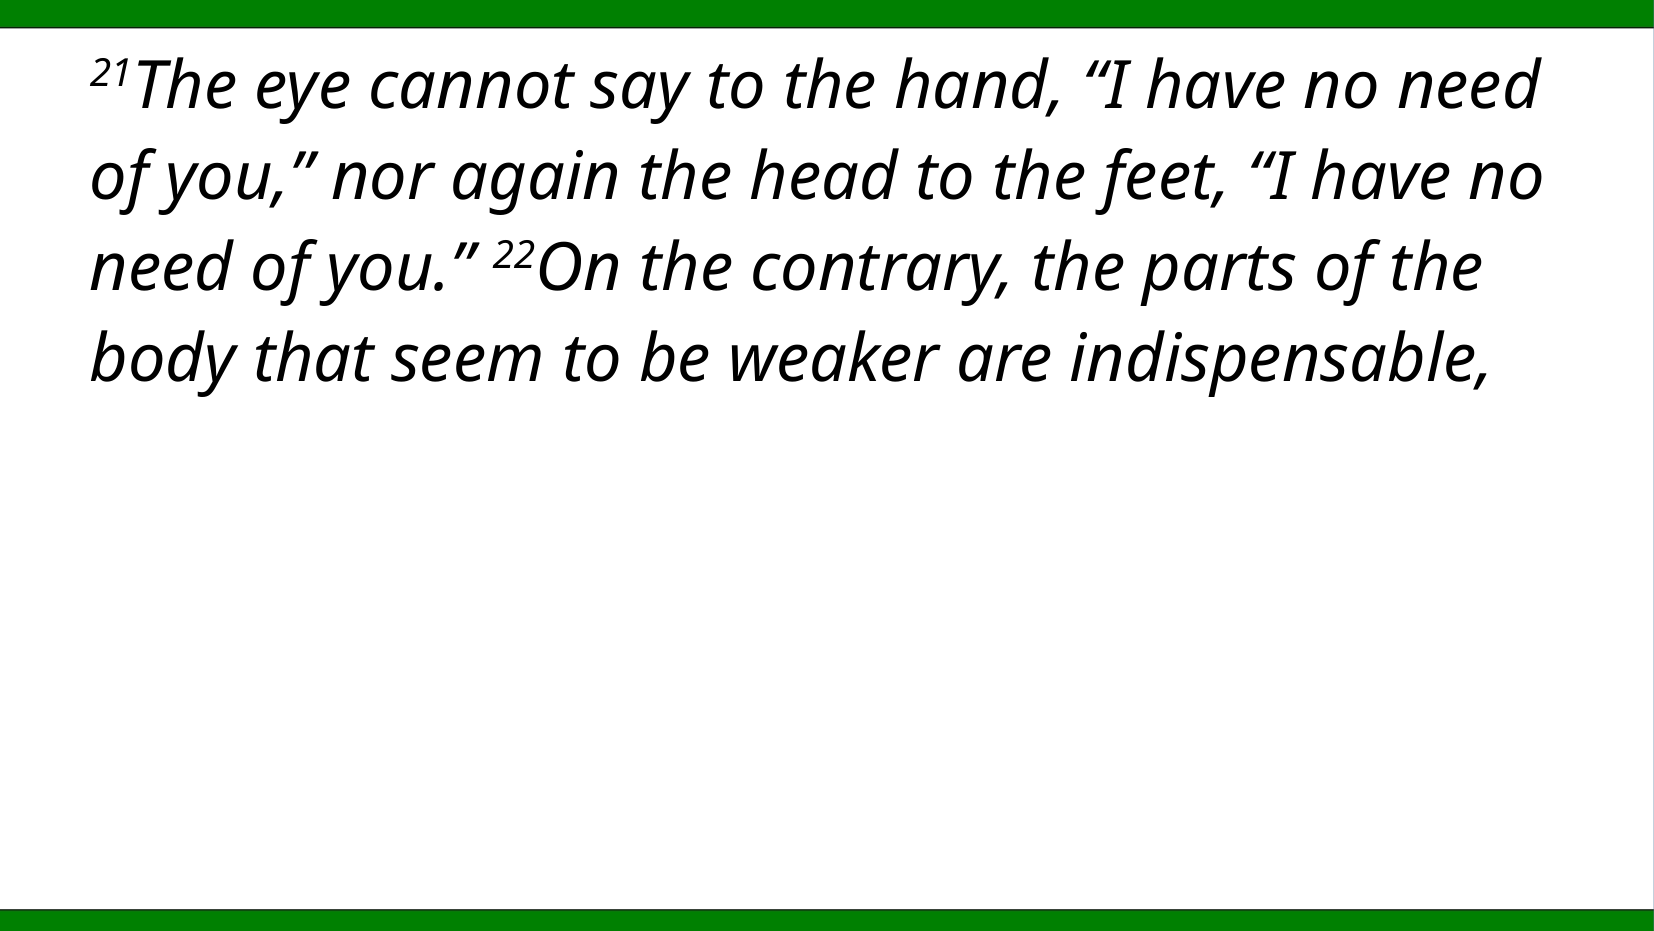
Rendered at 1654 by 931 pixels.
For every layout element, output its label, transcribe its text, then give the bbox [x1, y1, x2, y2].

picture [0, 0, 1654, 931]
text_box 21The eye cannot say to the hand, “I have no need of you,” nor again the head to the feet, “I have no need of you.” 22On the contrary, the parts of the body that seem to be weaker are indispensable, [75, 30, 1591, 406]
